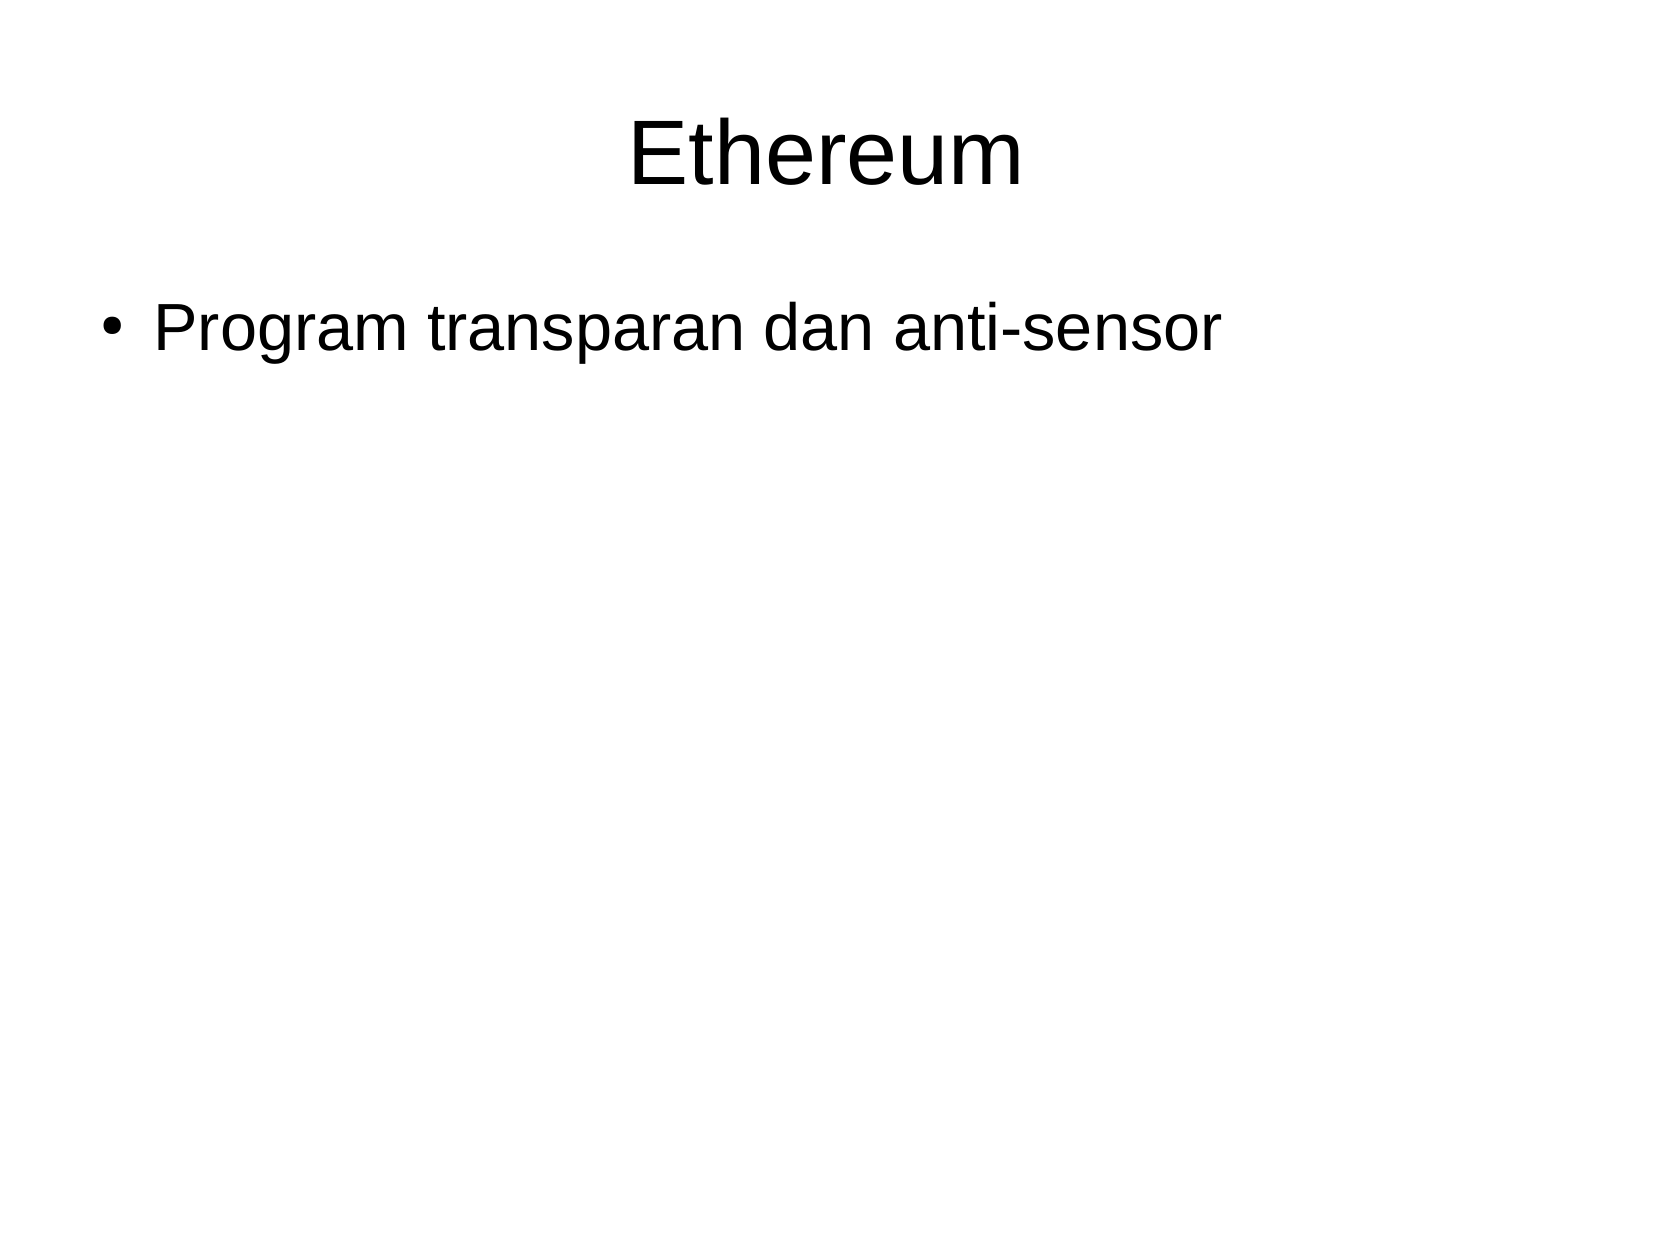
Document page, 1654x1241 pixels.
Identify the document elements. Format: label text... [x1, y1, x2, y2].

title Ethereum [82, 49, 1571, 257]
list Program transparan dan anti-sensor [82, 290, 1571, 1010]
